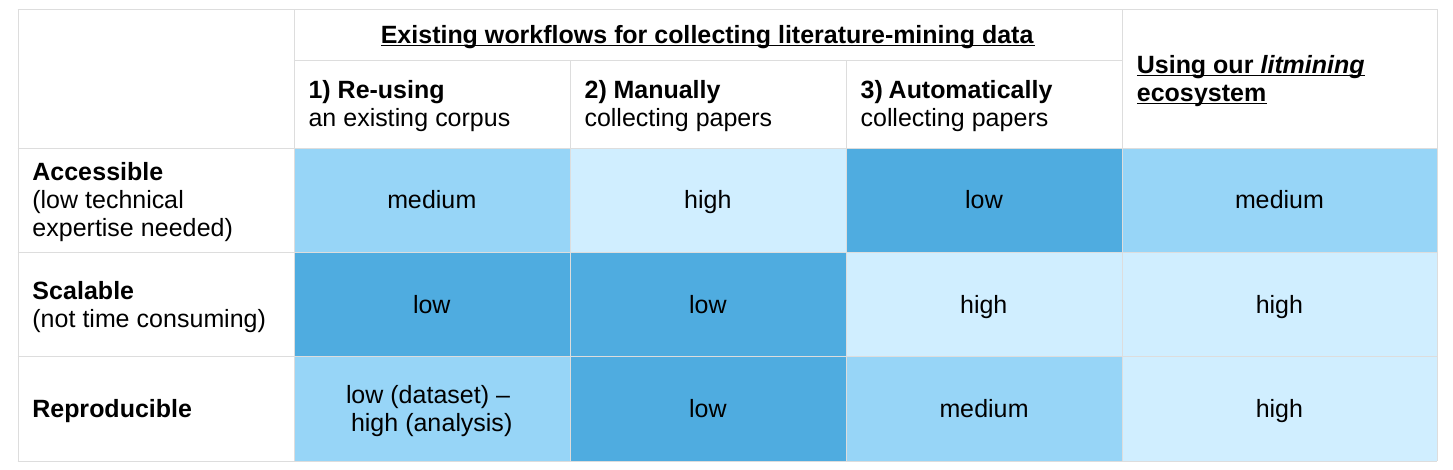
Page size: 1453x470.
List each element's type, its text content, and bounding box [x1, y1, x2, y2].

table_cell 1) Re-using an existing corpus [295, 61, 570, 148]
table_cell Accessible (low technical expertise needed) [19, 149, 294, 252]
table_cell low [571, 253, 846, 356]
table_header Using our litmining ecosystem [1123, 10, 1437, 148]
table_cell low [847, 149, 1122, 252]
table_cell 2) Manually collecting papers [571, 61, 846, 148]
table_cell low (dataset) – high (analysis) [295, 357, 570, 461]
table_cell medium [847, 357, 1122, 461]
table_cell high [571, 149, 846, 252]
table_cell Scalable (not time consuming) [19, 253, 294, 356]
table_cell low [295, 253, 570, 356]
table_cell high [1123, 253, 1437, 356]
table_header Existing workflows for collecting literature-mining data [295, 10, 1122, 60]
table_cell low [571, 357, 846, 461]
table_cell medium [295, 149, 570, 252]
table_cell 3) Automatically collecting papers [847, 61, 1122, 148]
table_header [19, 10, 294, 148]
table_cell high [1123, 357, 1437, 461]
table_cell high [847, 253, 1122, 356]
table_cell Reproducible [19, 357, 294, 461]
table_cell medium [1123, 149, 1437, 252]
